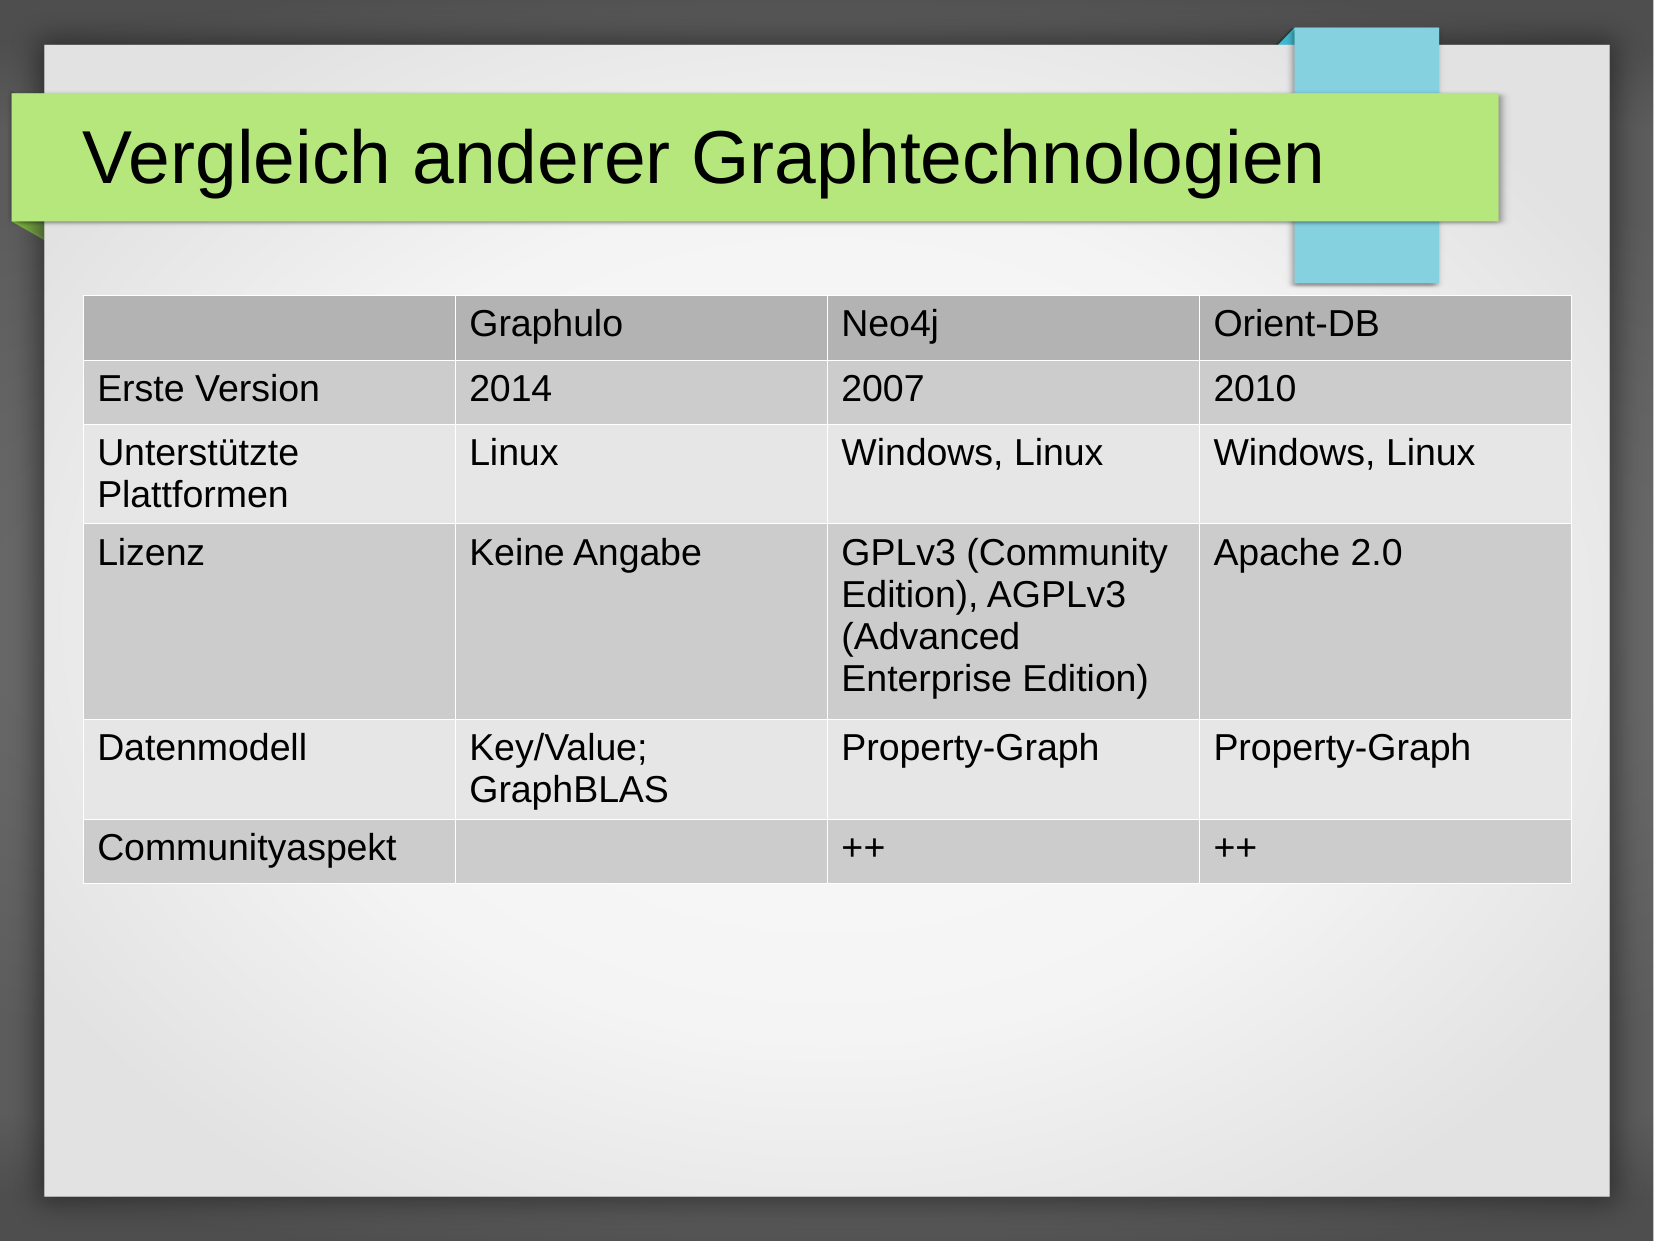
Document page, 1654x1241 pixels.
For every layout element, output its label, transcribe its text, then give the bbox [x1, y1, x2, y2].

picture [0, 0, 1654, 1241]
table_header Orient-DB [1200, 296, 1571, 360]
table_cell Key/Value; GraphBLAS [456, 720, 827, 819]
table_cell Linux [456, 425, 827, 523]
table_cell 2010 [1200, 361, 1571, 424]
table_header Neo4j [828, 296, 1199, 360]
table_header [84, 296, 455, 360]
table_cell 2014 [456, 361, 827, 424]
table_cell ++ [1200, 820, 1571, 883]
table_cell Erste Version [84, 361, 455, 424]
table_cell Datenmodell [84, 720, 455, 819]
table_cell Lizenz [84, 524, 455, 719]
table_cell 2007 [828, 361, 1199, 424]
table_cell Unterstützte Plattformen [84, 425, 455, 523]
table_cell Communityaspekt [84, 820, 455, 883]
table_cell GPLv3 (Community Edition), AGPLv3 (Advanced Enterprise Edition) [828, 524, 1199, 719]
title Vergleich anderer Graphtechnologien [82, 69, 1465, 238]
table_cell Windows, Linux [828, 425, 1199, 523]
table_header Graphulo [456, 296, 827, 360]
table_cell ++ [828, 820, 1199, 883]
table_cell Property-Graph [828, 720, 1199, 819]
table_cell Keine Angabe [456, 524, 827, 719]
table_cell Apache 2.0 [1200, 524, 1571, 719]
table_cell Windows, Linux [1200, 425, 1571, 523]
table_cell Property-Graph [1200, 720, 1571, 819]
table_cell [456, 820, 827, 883]
